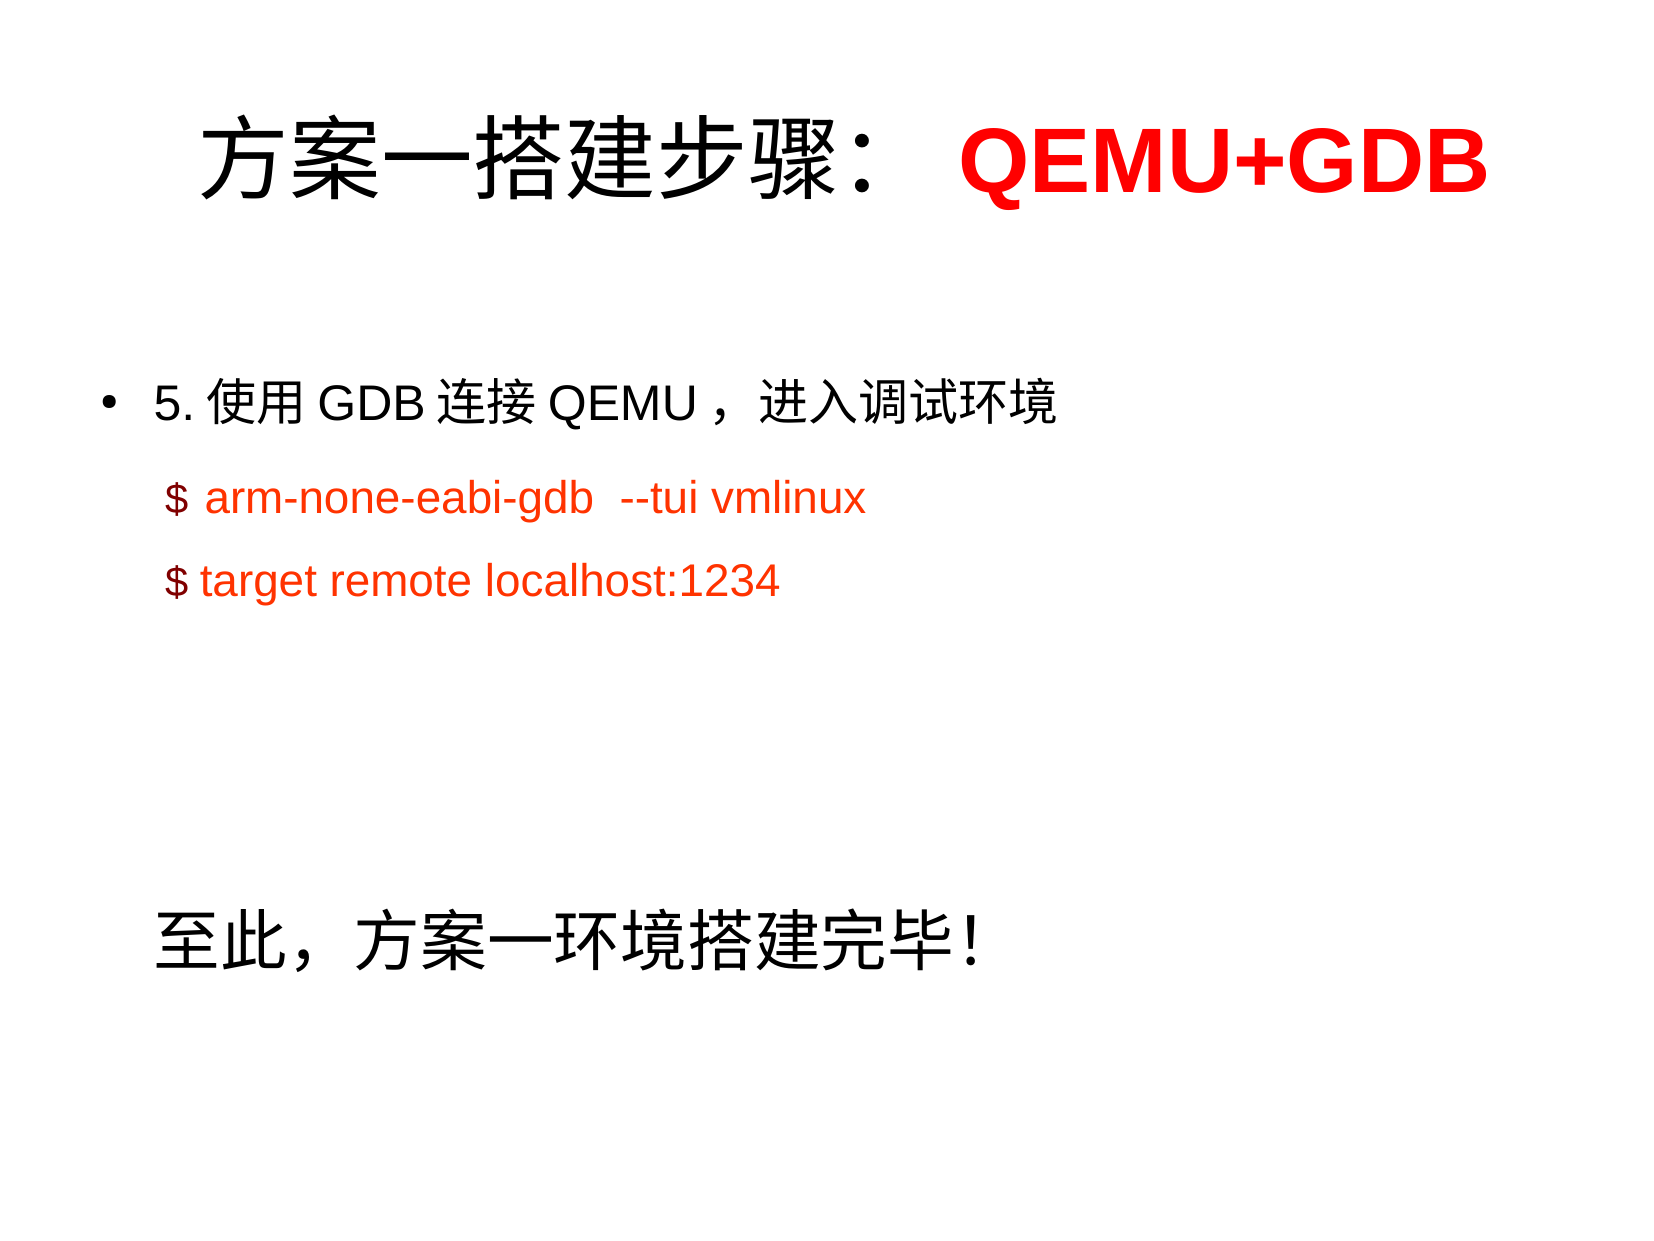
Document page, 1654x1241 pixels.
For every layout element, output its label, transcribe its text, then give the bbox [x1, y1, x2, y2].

title 方案一搭建步骤：QEMU+GDB [82, 49, 1571, 257]
list 5.使用GDB连接QEMU，进入调试环境 $ arm-none-eabi-gdb --tui vmlinux $ target remote localhost:1234 至此，方案一环境搭建完毕！ [82, 290, 1571, 1010]
